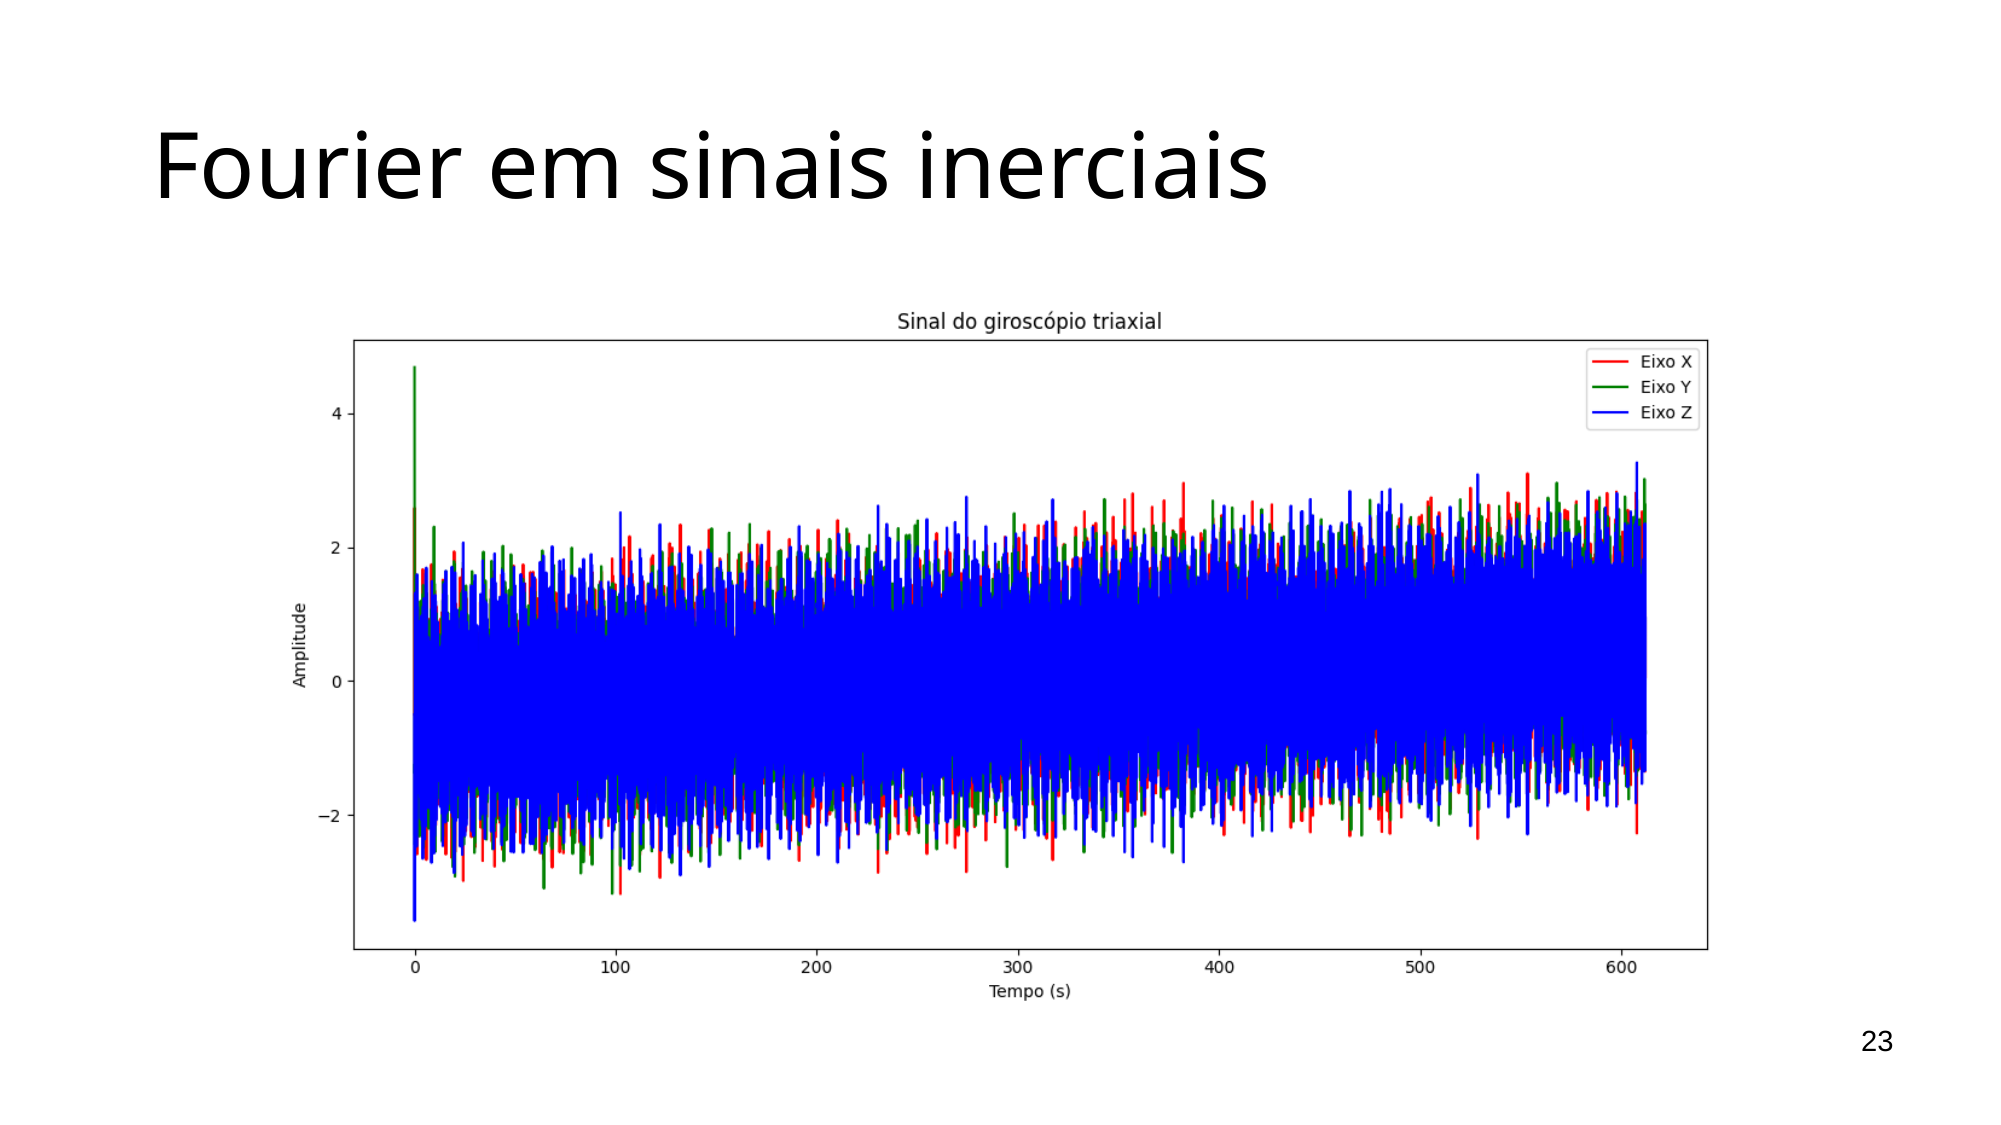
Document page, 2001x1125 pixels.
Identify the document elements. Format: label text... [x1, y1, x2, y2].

title Fourier em sinais inerciais [137, 59, 1863, 278]
text_box <number> [1846, 1017, 2000, 1088]
picture [281, 299, 1719, 1014]
